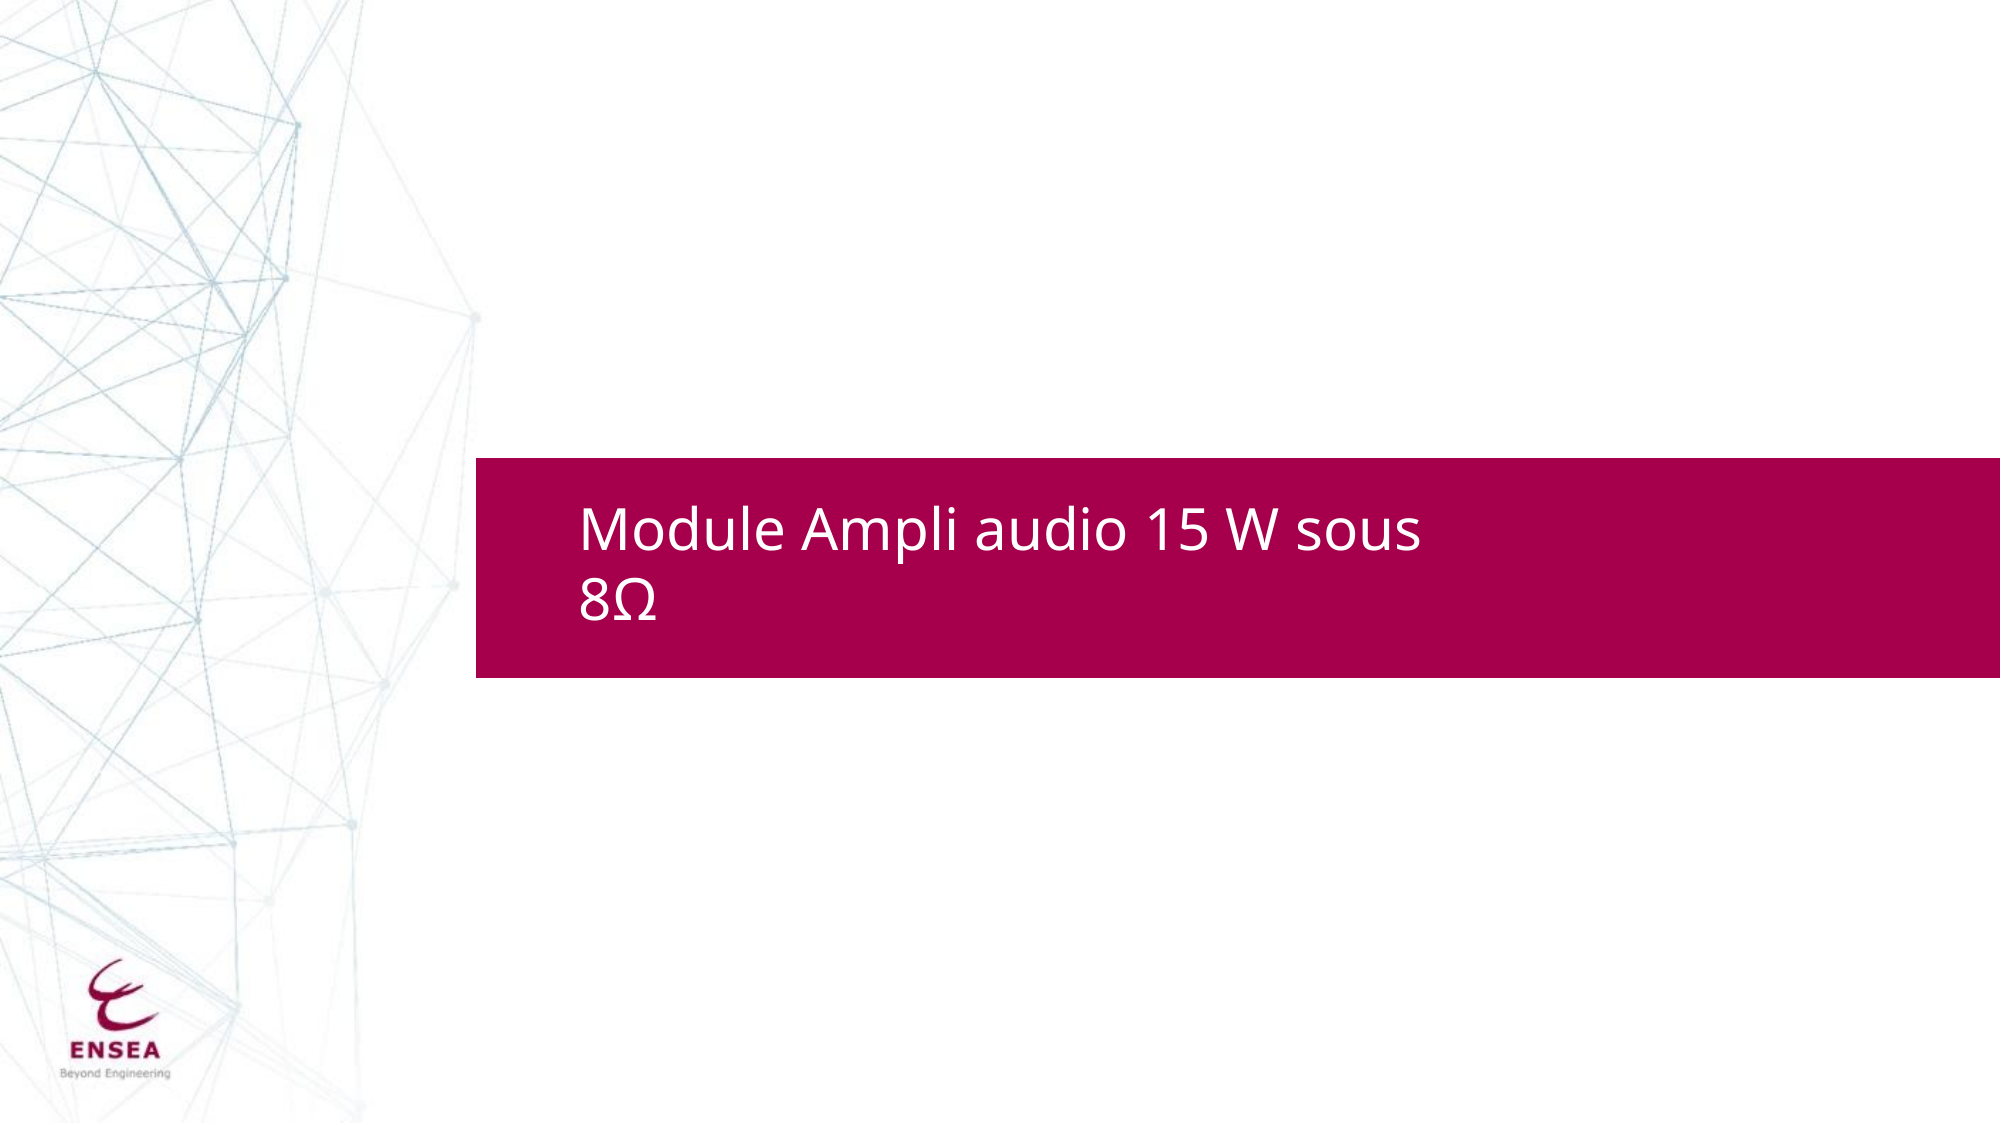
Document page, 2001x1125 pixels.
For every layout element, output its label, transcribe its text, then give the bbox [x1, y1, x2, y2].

text_box Module Ampli audio 15 W sous 8Ω [564, 452, 1506, 673]
text_box [476, 458, 2000, 678]
